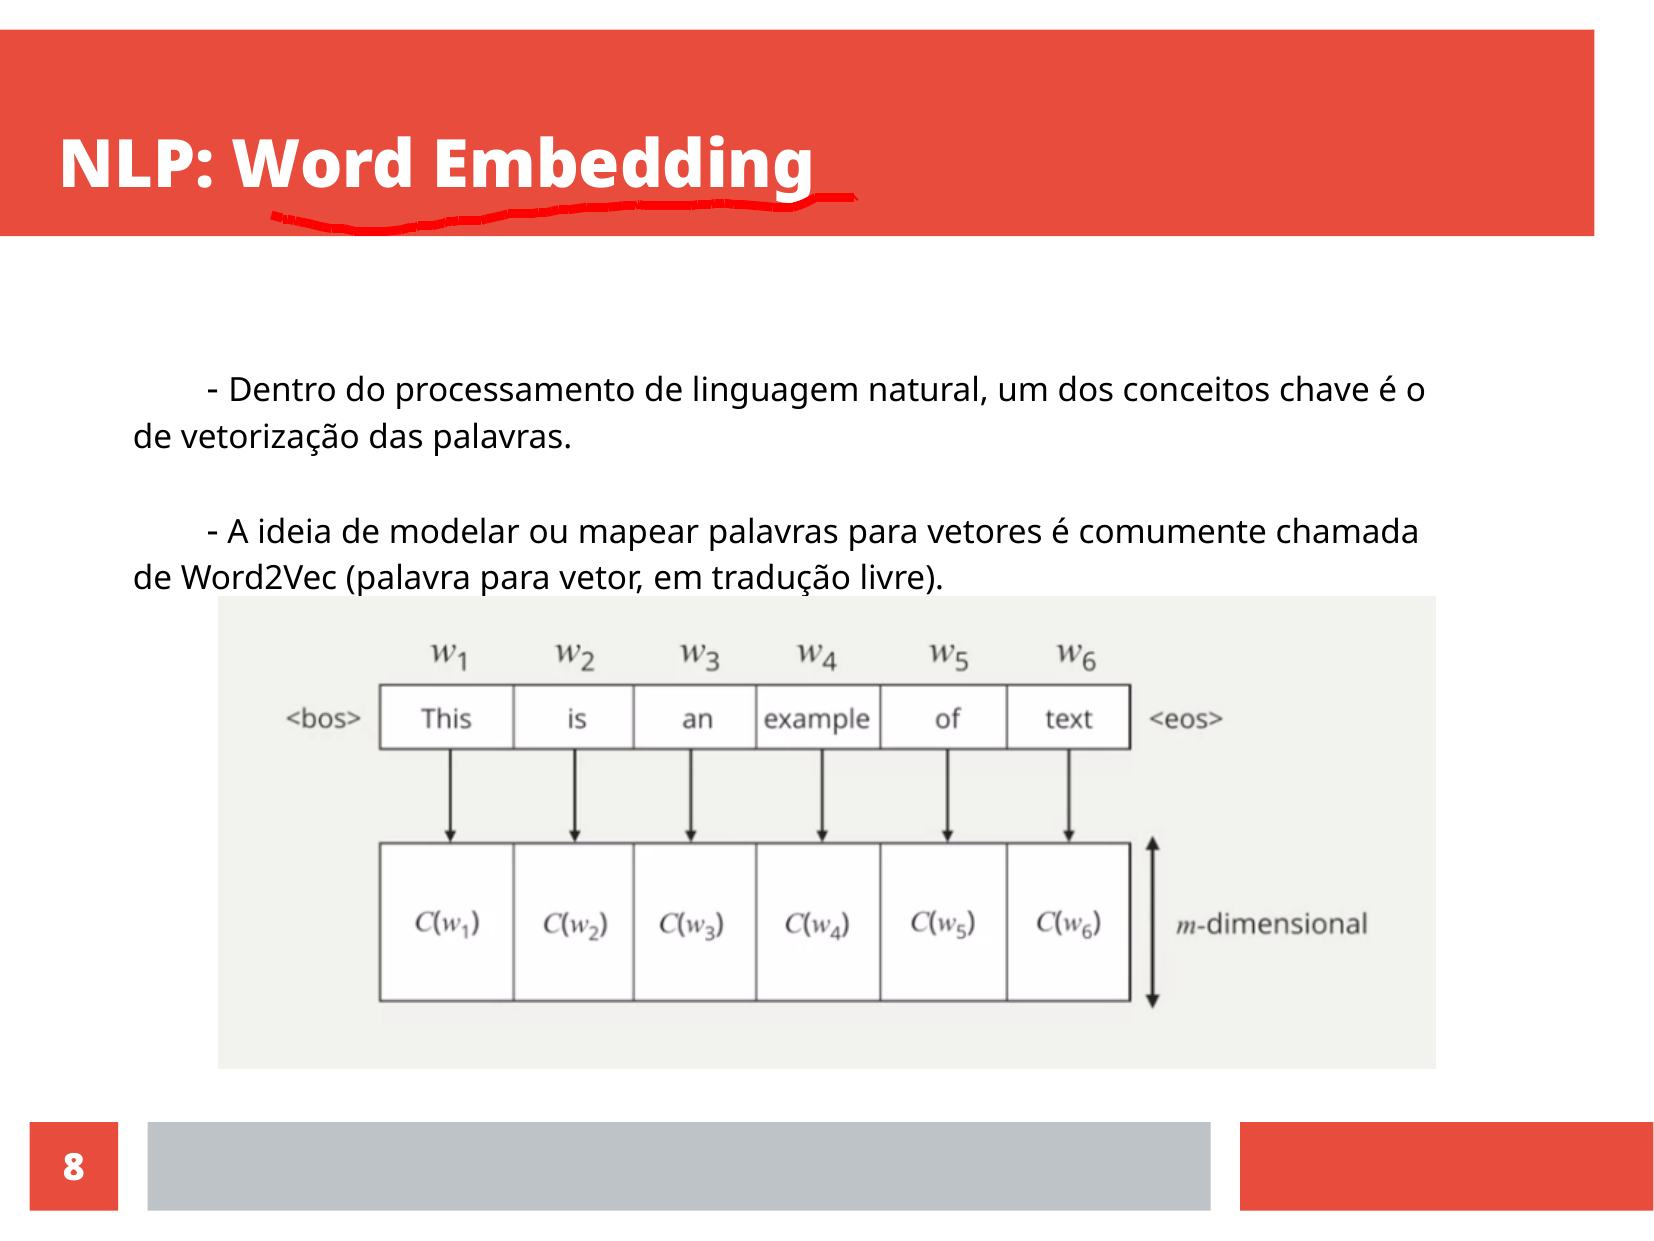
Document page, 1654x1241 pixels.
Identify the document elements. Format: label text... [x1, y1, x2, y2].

title NLP: Word Embedding [59, 59, 1595, 207]
text_box - Dentro do processamento de linguagem natural, um dos conceitos chave é o de vetorização das palavras. - A ideia de modelar ou mapear palavras para vetores é comumente chamada de Word2Vec (palavra para vetor, em tradução livre). [118, 354, 1536, 761]
picture [218, 596, 1436, 1069]
